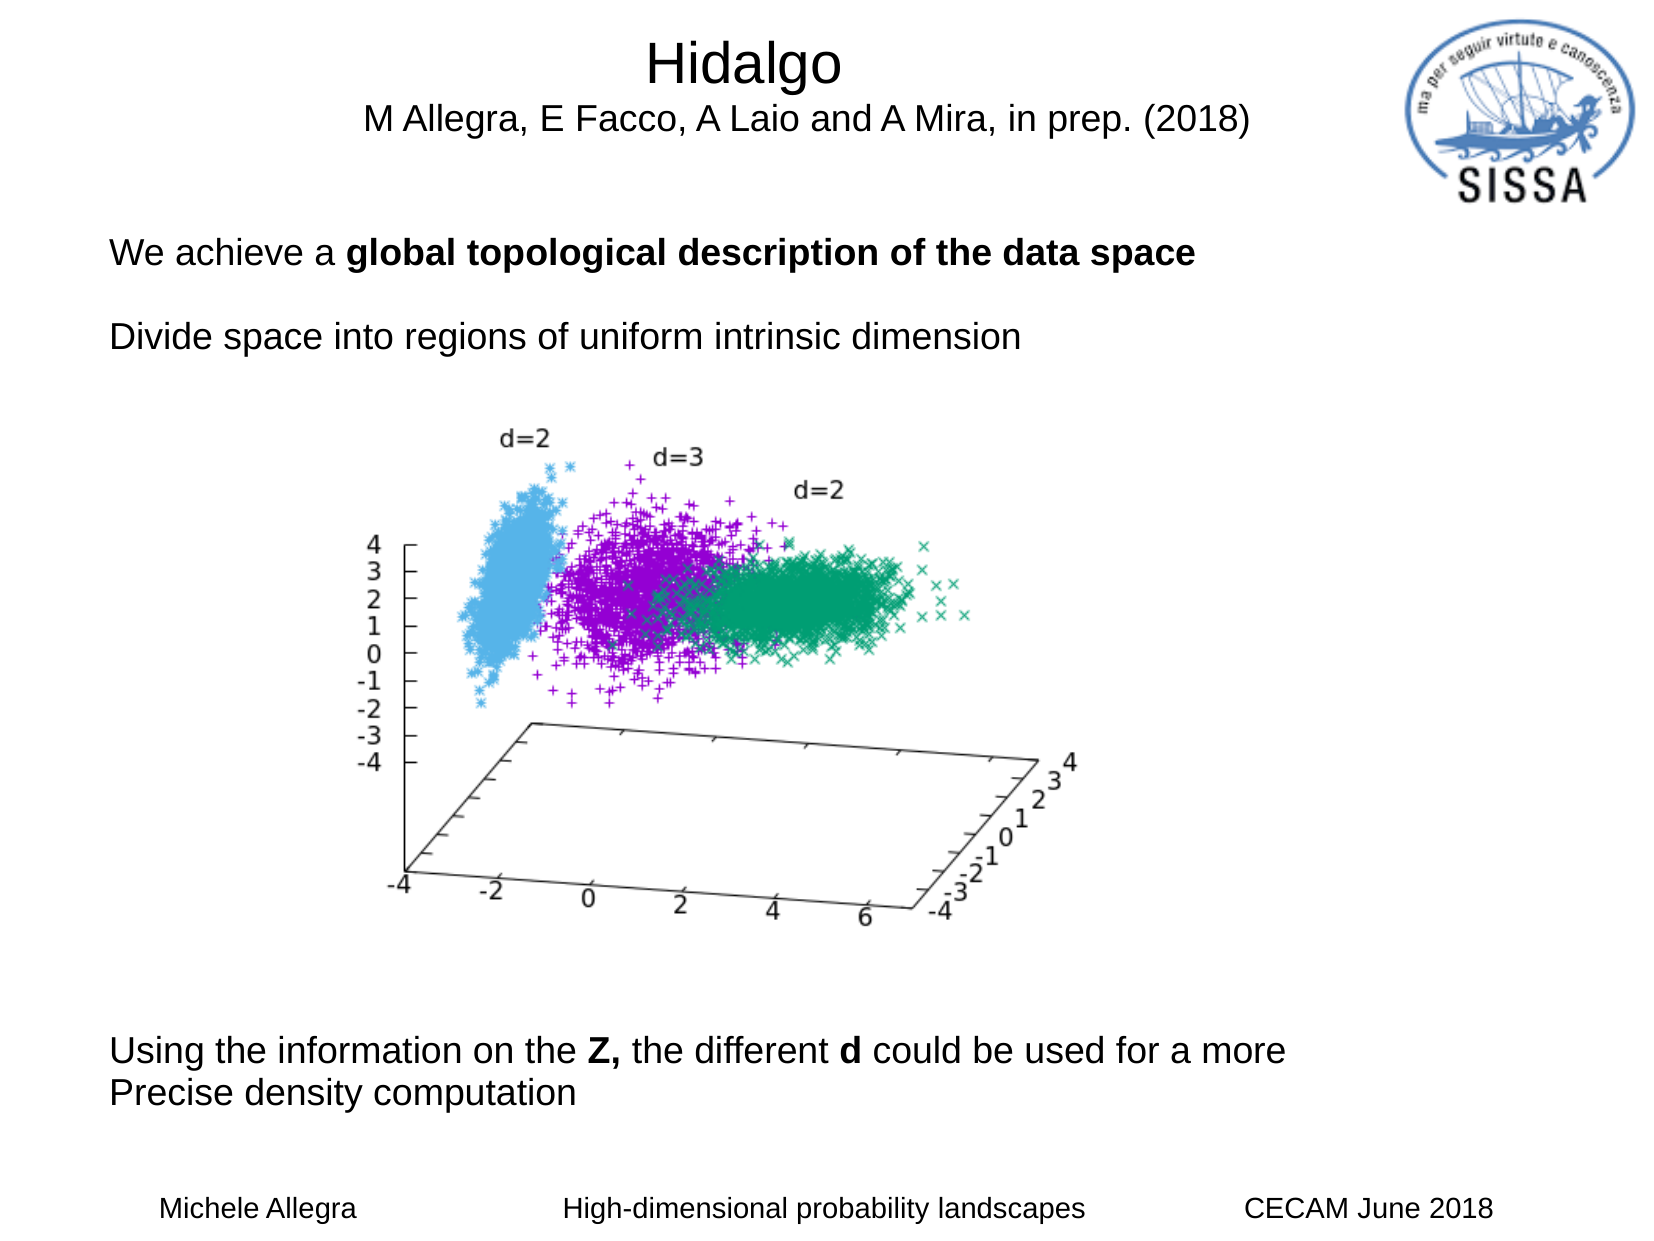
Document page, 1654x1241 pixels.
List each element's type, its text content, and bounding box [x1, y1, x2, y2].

title Hidalgo [118, 30, 1371, 161]
subtitle [82, 198, 1571, 1111]
title Michele Allegra High-dimensional probability landscapes CECAM June 2018 [82, 1171, 1571, 1241]
picture [1391, 16, 1652, 207]
text_box We achieve a global topological description of the data space Divide space into regions of uniform intrinsic dimension Using the information on the Z, the different d could be used for a more Precise density computation [94, 224, 1394, 1163]
text_box M Allegra, E Facco, A Laio and A Mira, in prep. (2018) [348, 90, 1282, 190]
